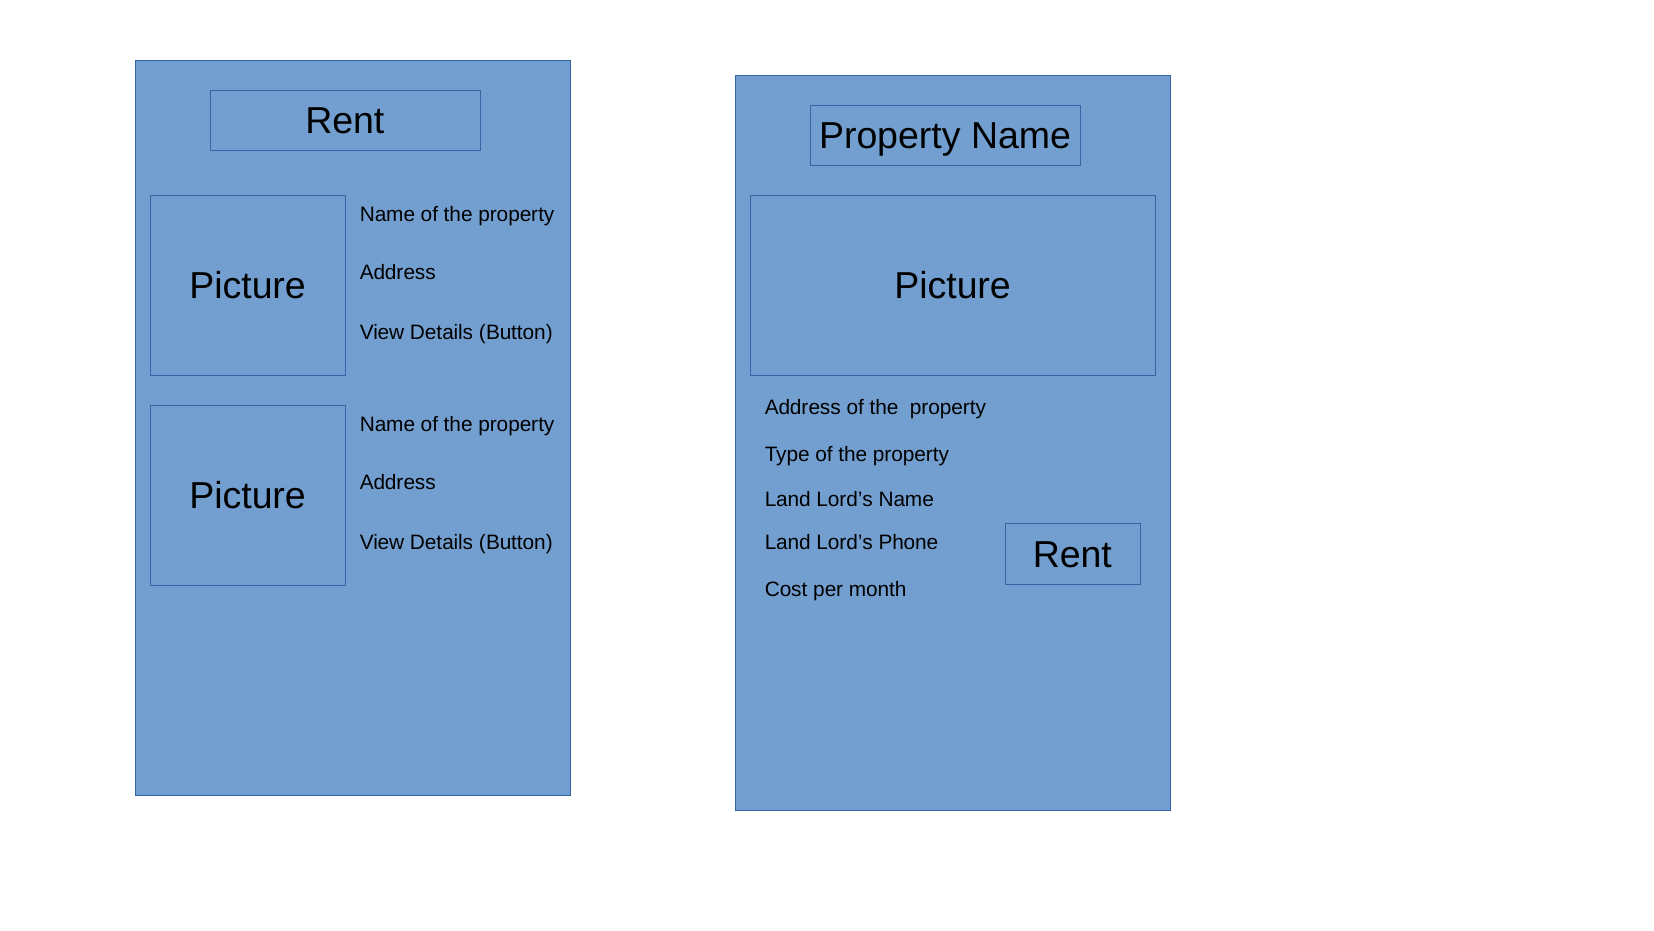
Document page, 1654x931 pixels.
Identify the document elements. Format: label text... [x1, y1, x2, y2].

text_box Picture [750, 195, 1156, 376]
text_box Cost per month [750, 571, 1081, 609]
text_box Picture [150, 405, 345, 586]
text_box Address of the property [750, 388, 1096, 427]
text_box Address [345, 463, 571, 523]
text_box Address [345, 253, 571, 313]
text_box Land Lord’s Phone [750, 523, 1005, 571]
text_box Picture [150, 195, 345, 376]
text_box Property Name [810, 105, 1081, 166]
text_box Type of the property [750, 435, 976, 474]
text_box View Details (Button) [345, 313, 571, 376]
text_box Rent [1005, 523, 1141, 585]
text_box View Details (Button) [345, 523, 571, 586]
text_box [735, 75, 1171, 811]
text_box Name of the property [345, 405, 571, 463]
text_box [135, 60, 571, 796]
text_box Name of the property [345, 195, 571, 253]
text_box Rent [210, 90, 481, 151]
text_box Land Lord’s Name [750, 480, 1111, 523]
